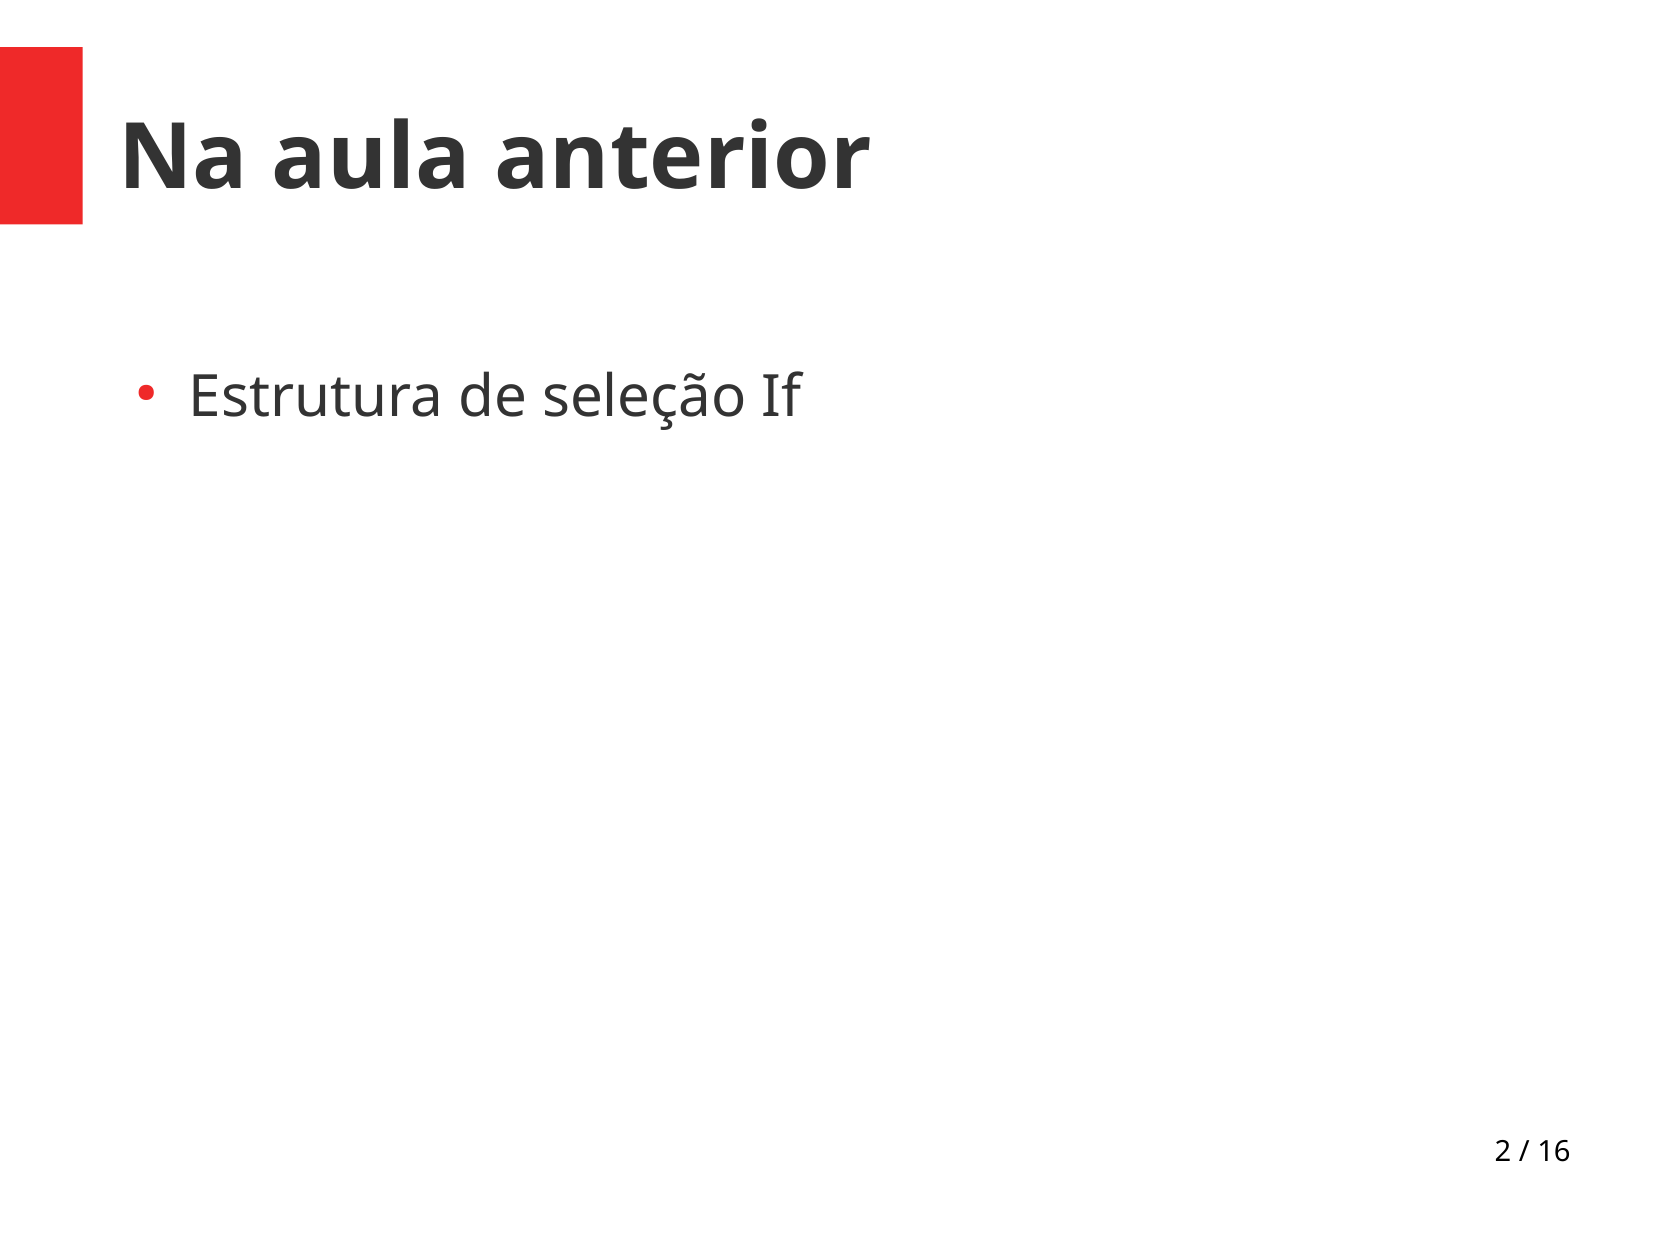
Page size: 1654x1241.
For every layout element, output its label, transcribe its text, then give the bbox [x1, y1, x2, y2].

title Na aula anterior [118, 49, 1571, 257]
list Estrutura de seleção If [118, 354, 1536, 1074]
